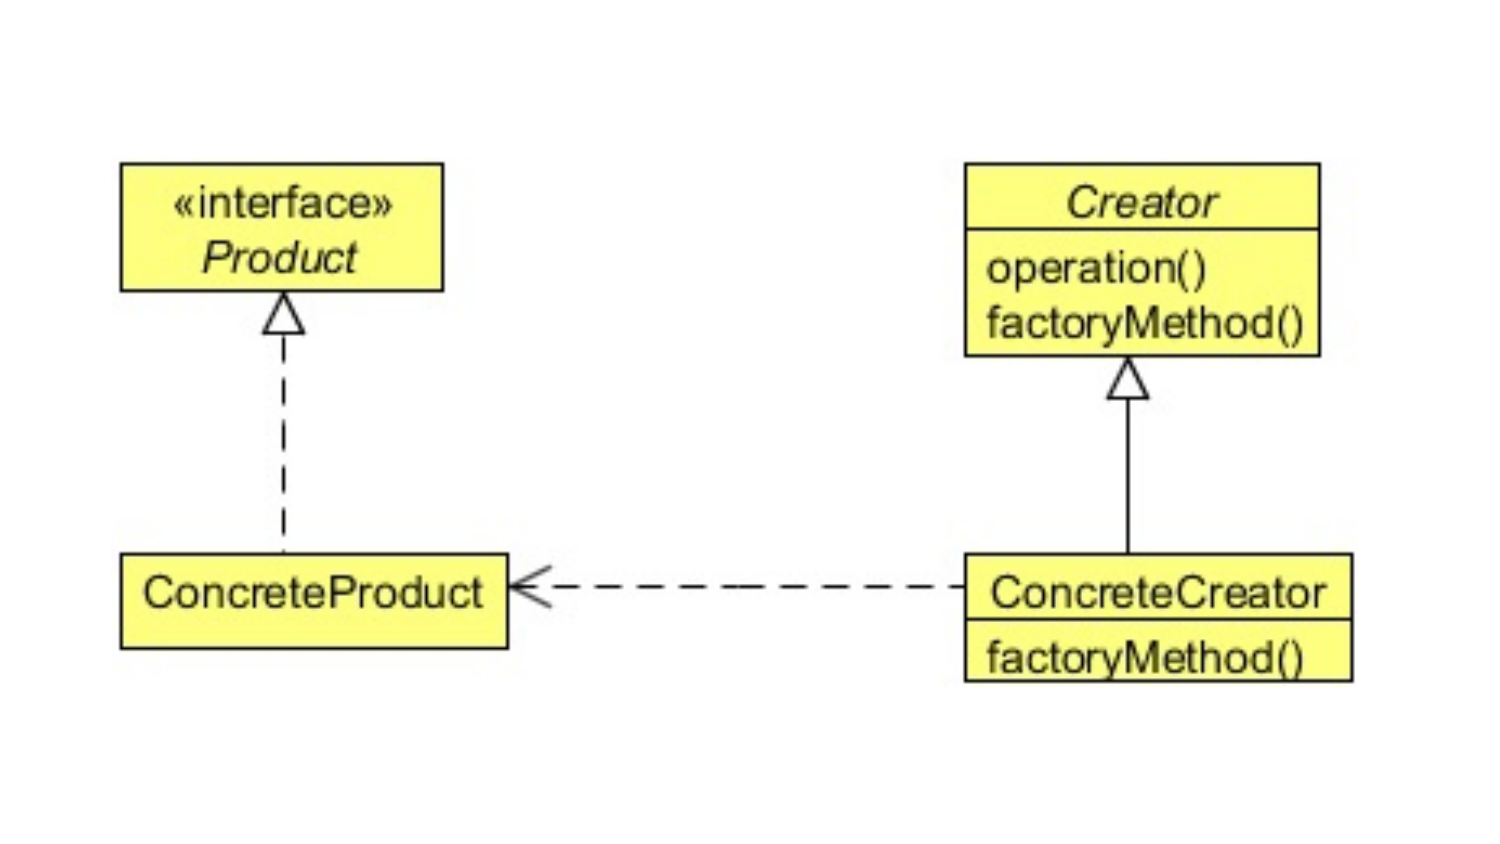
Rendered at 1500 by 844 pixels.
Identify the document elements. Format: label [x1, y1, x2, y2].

picture [111, 157, 1358, 687]
